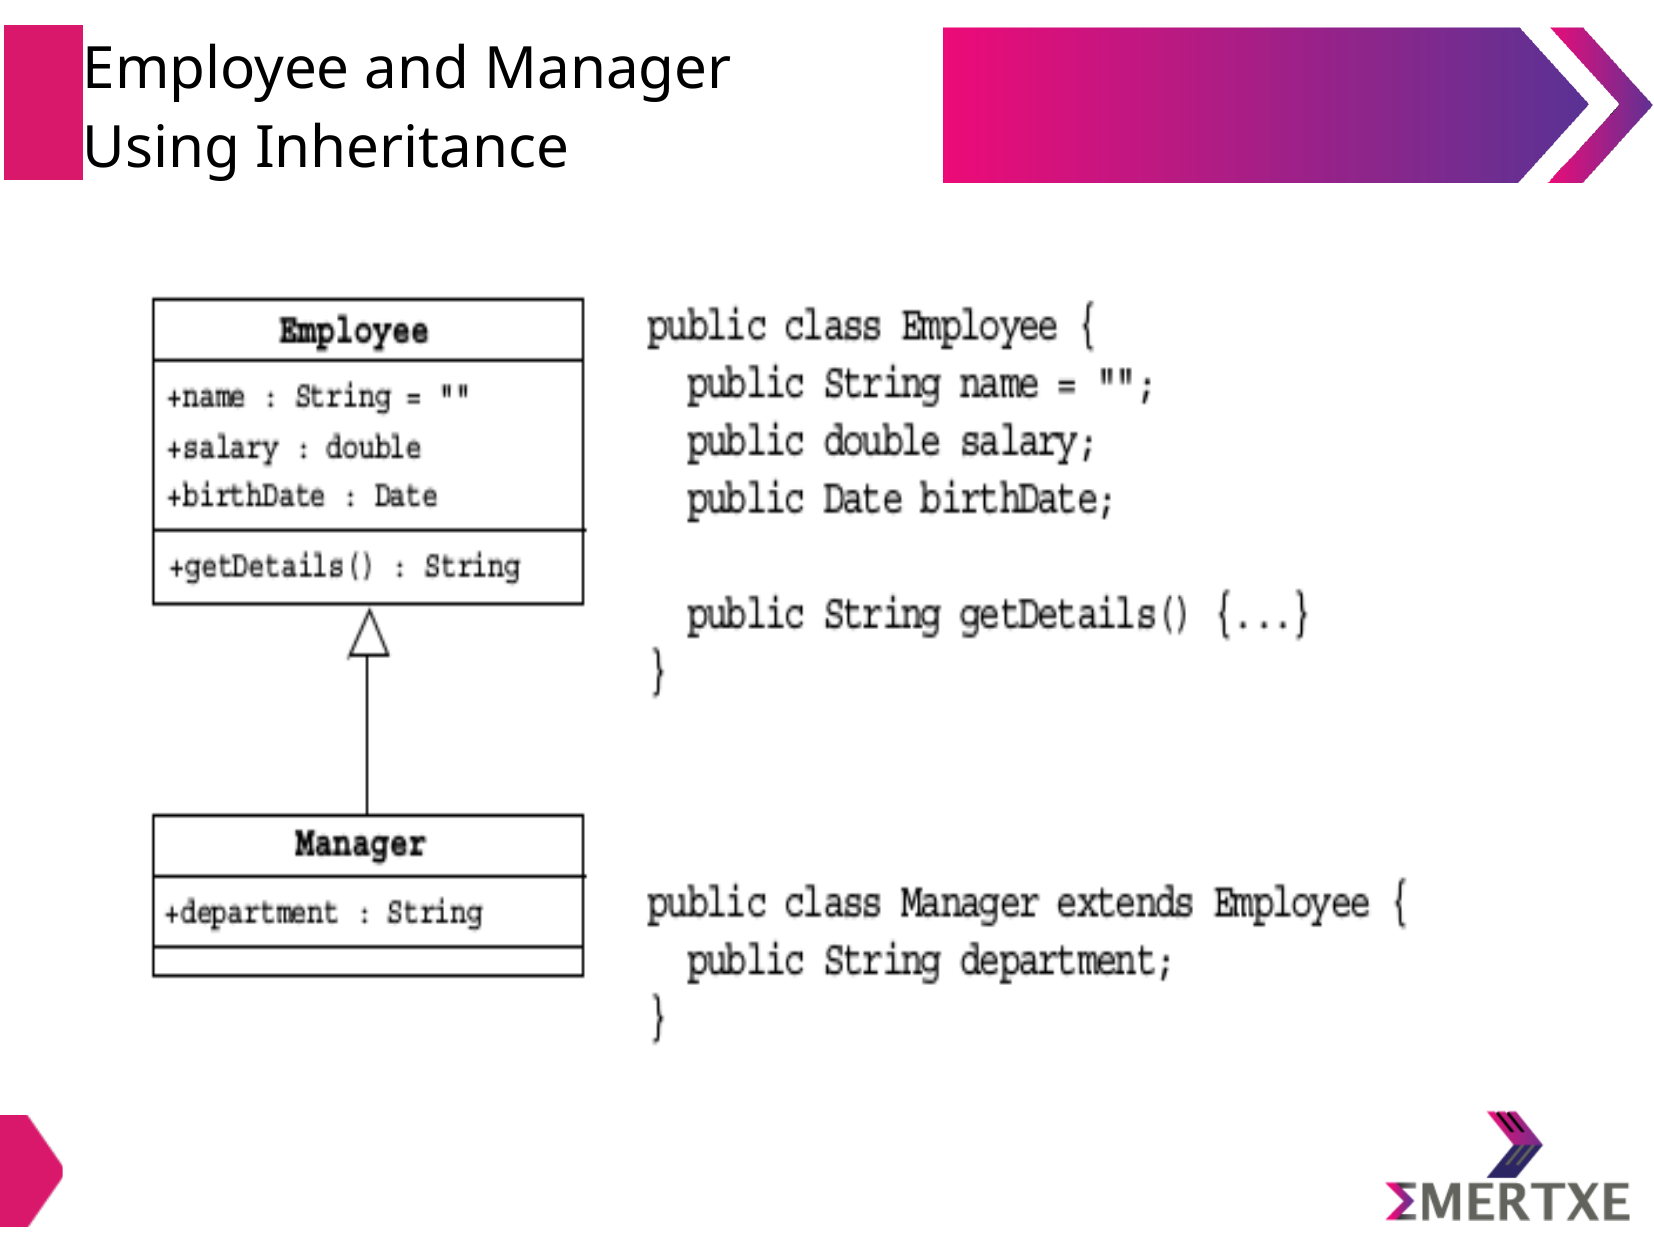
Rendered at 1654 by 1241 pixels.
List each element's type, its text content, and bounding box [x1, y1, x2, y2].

picture [1571, 27, 1653, 183]
picture [120, 254, 1456, 1066]
picture [1385, 1107, 1631, 1221]
title Employee and Manager Using Inheritance [82, 2, 1571, 210]
